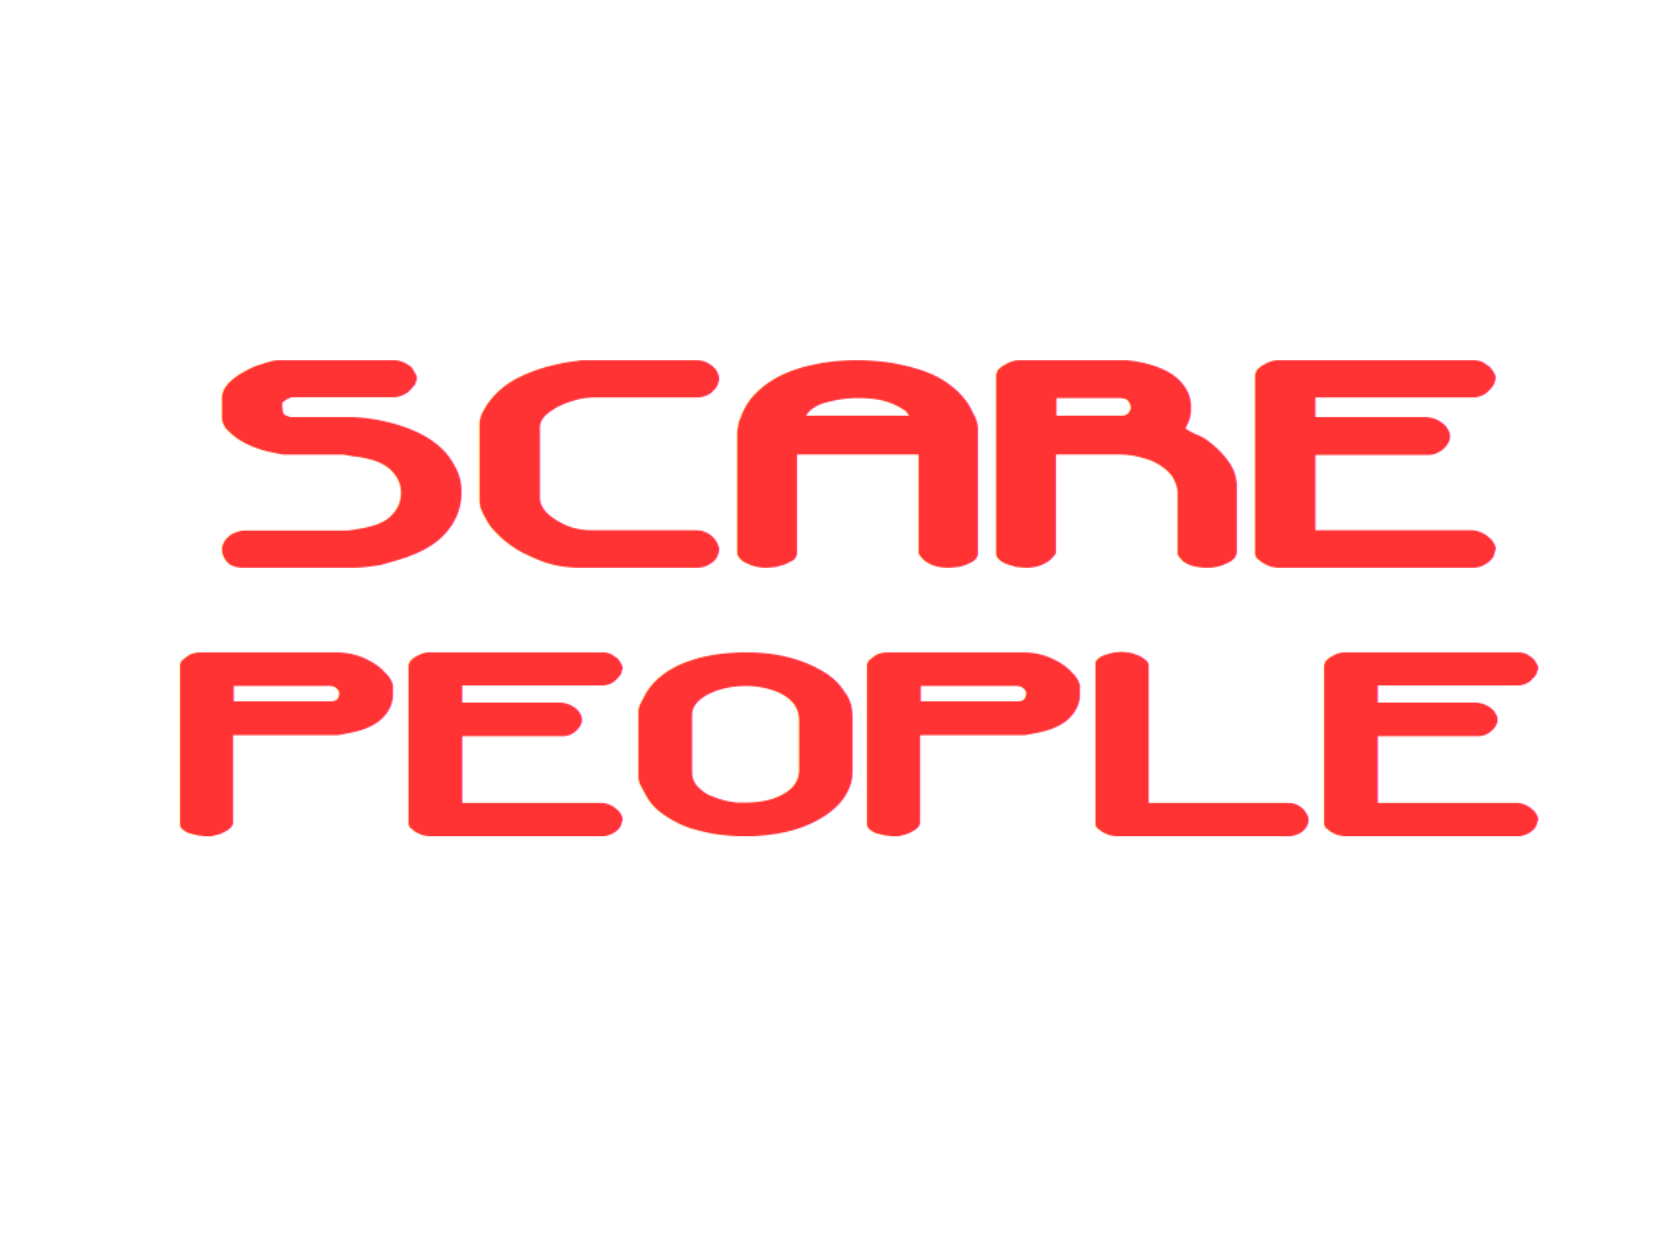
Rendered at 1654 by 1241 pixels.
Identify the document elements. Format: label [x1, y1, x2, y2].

picture [27, 211, 1654, 1028]
